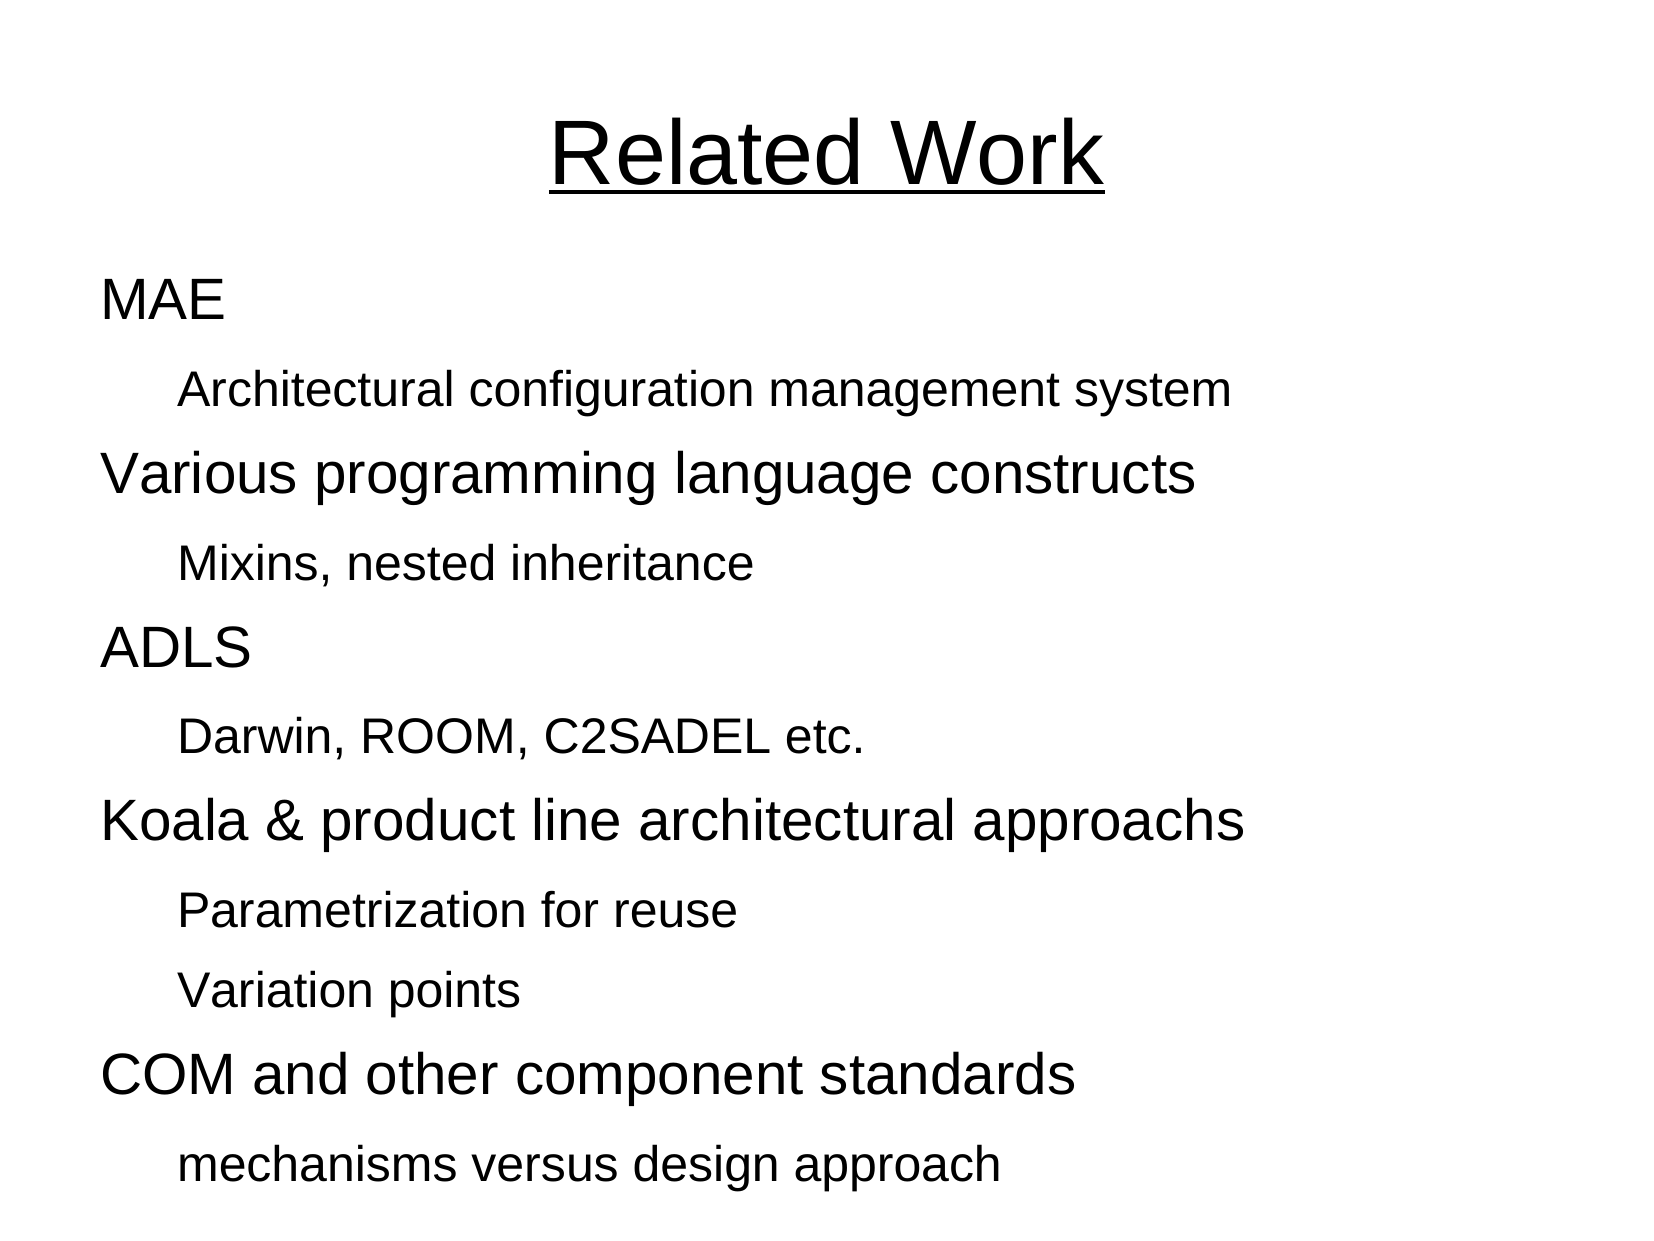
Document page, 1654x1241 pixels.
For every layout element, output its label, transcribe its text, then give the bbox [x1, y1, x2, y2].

list MAE Architectural configuration management system Various programming language constructs Mixins, nested inheritance ADLS Darwin, ROOM, C2SADEL etc. Koala & product line architectural approachs Parametrization for reuse Variation points COM and other component standards mechanisms versus design approach [82, 266, 1571, 1191]
title Related Work [82, 49, 1571, 257]
